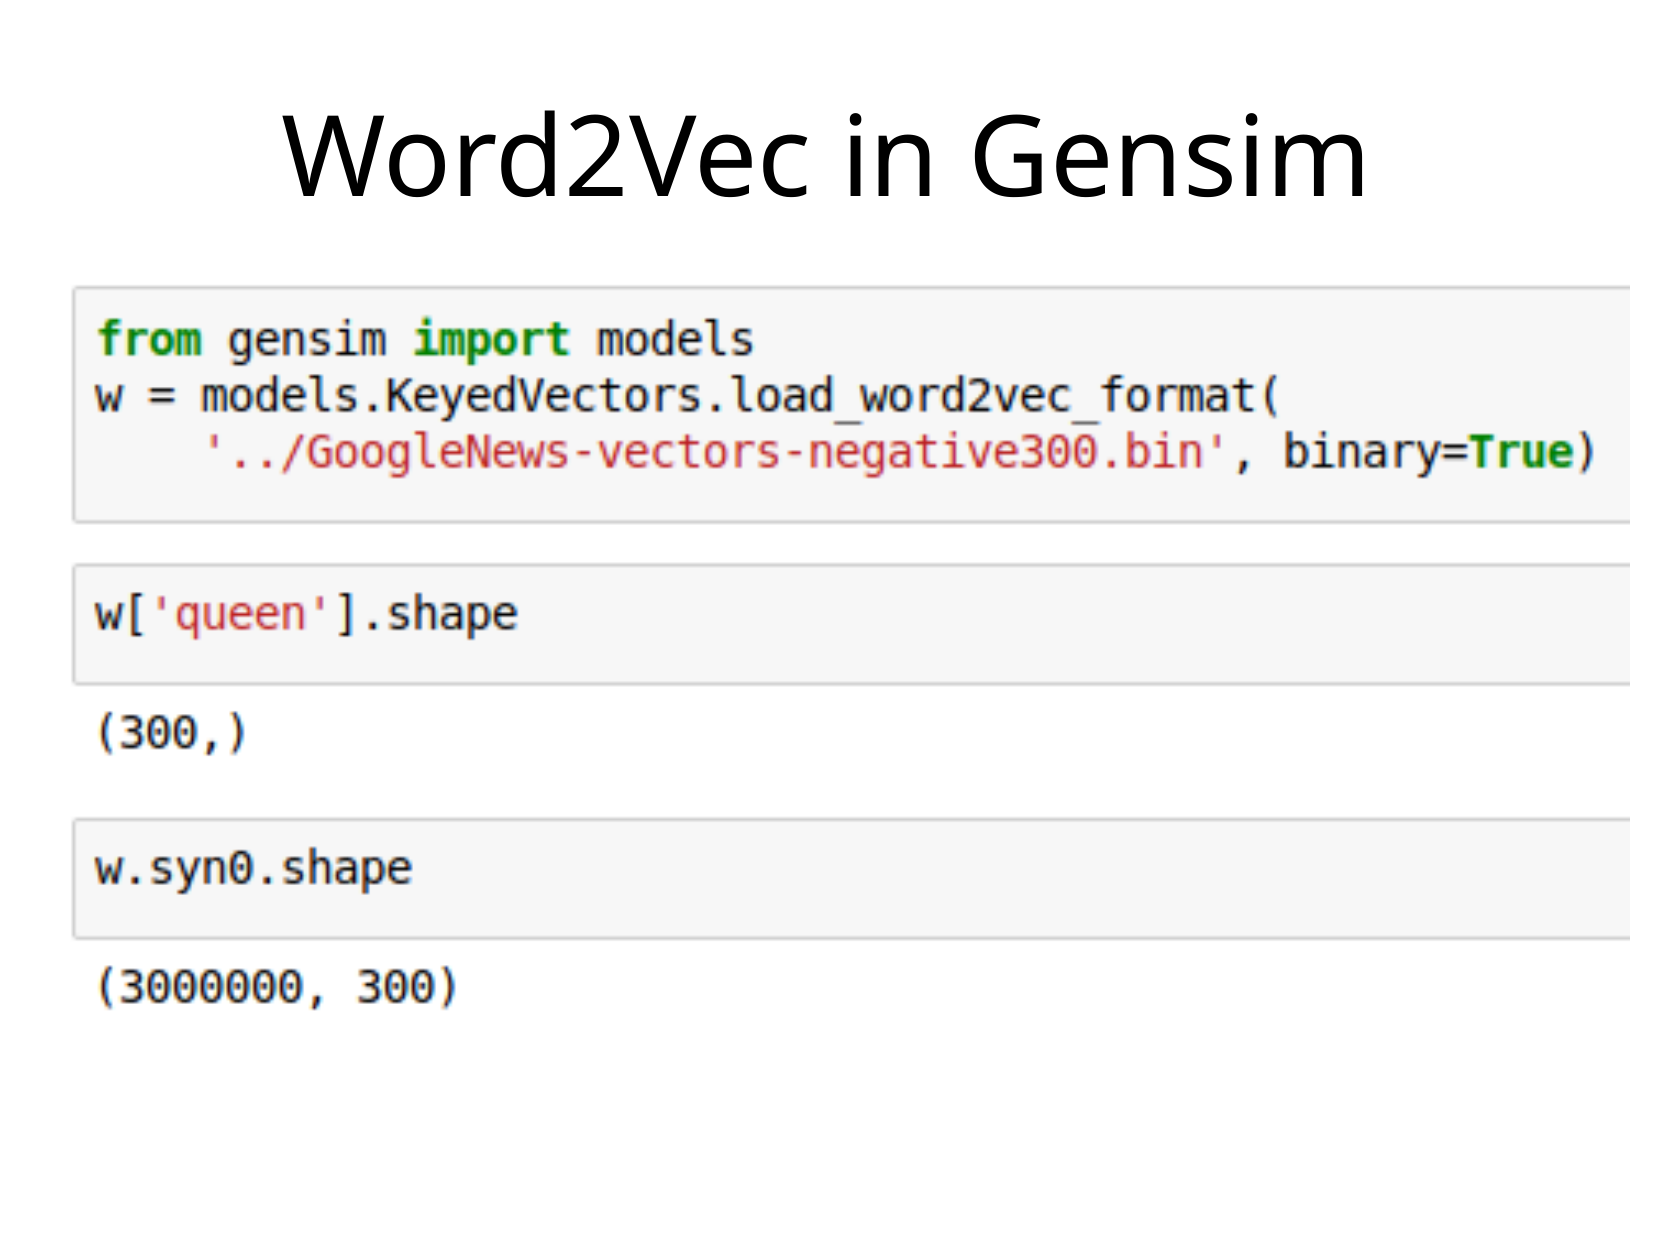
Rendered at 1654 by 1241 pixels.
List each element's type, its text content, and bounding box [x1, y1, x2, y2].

title Word2Vec in Gensim [82, 49, 1571, 254]
picture [60, 254, 1630, 1060]
